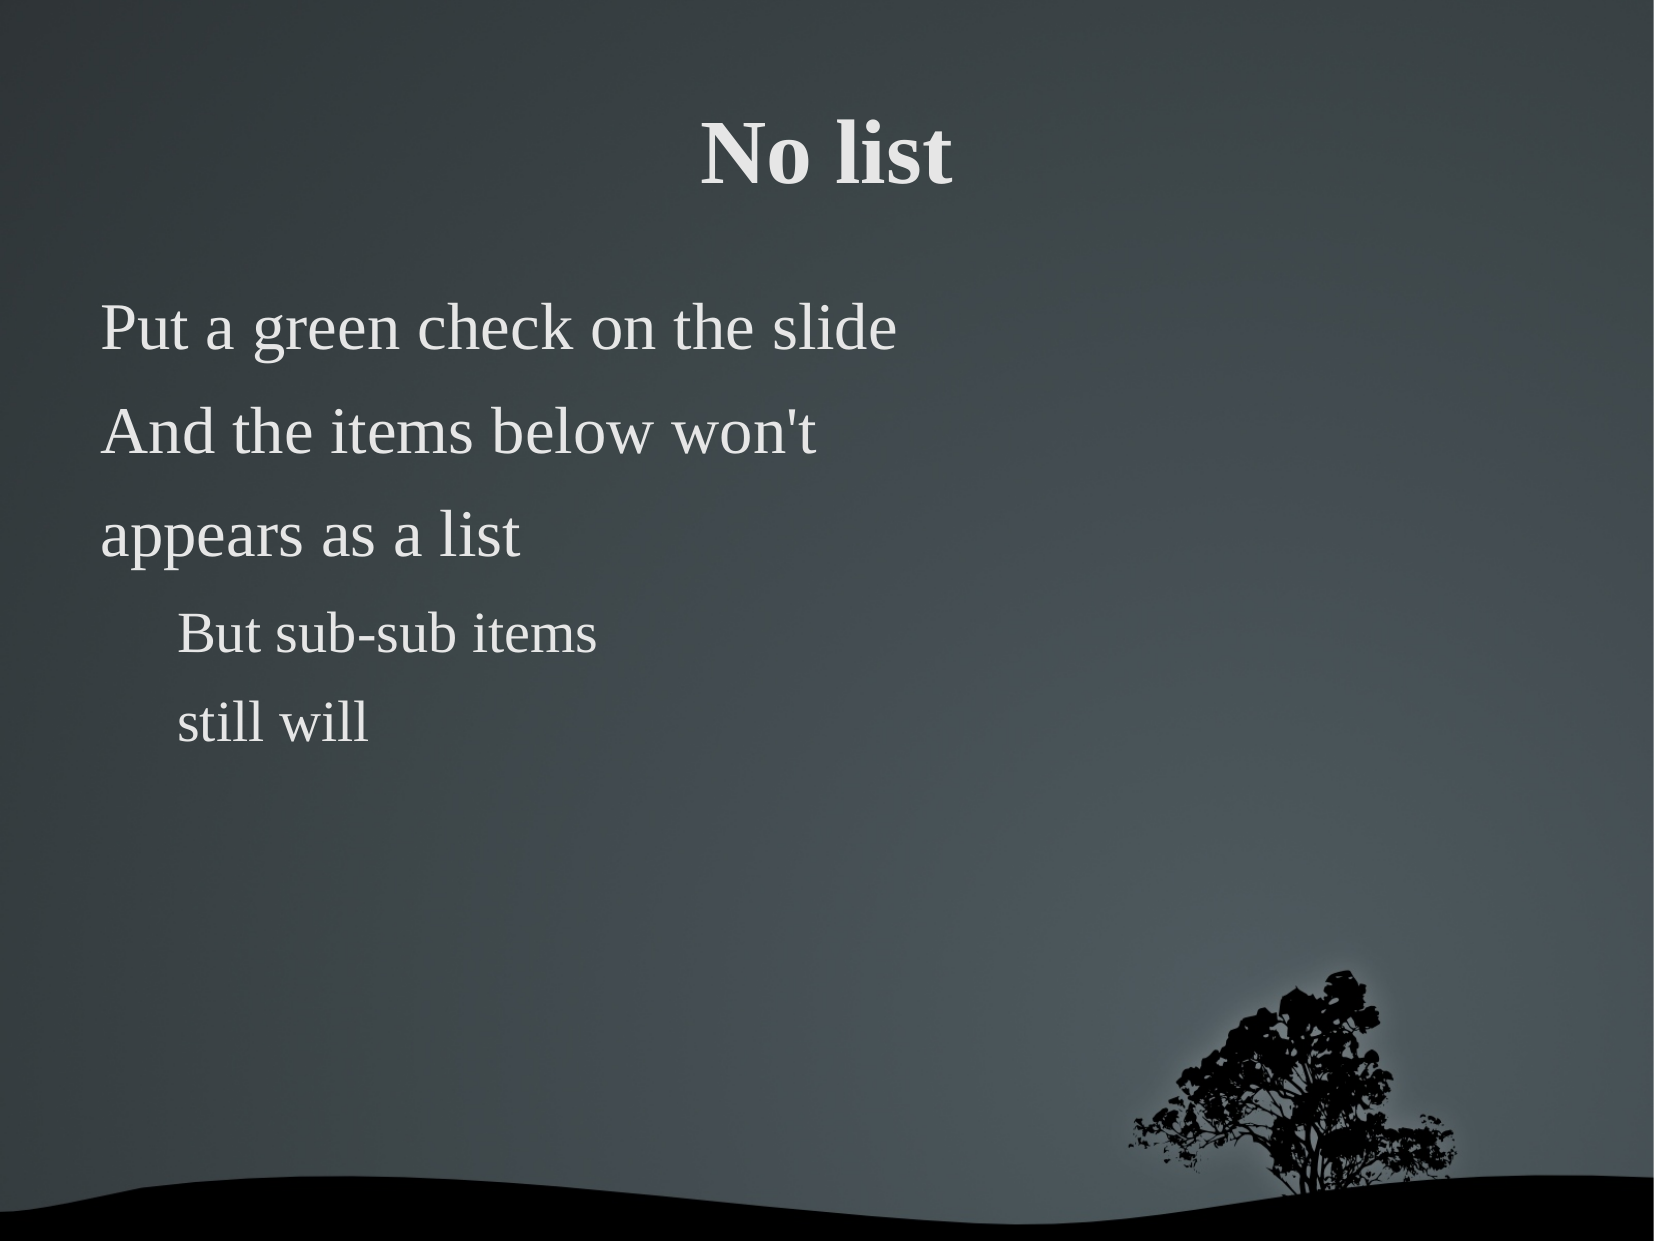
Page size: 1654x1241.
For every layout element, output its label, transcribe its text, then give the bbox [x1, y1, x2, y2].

picture [0, 0, 1654, 1241]
title No list [82, 49, 1571, 257]
list Put a green check on the slide And the items below won't appears as a list But sub-sub items still will [82, 290, 1571, 1109]
